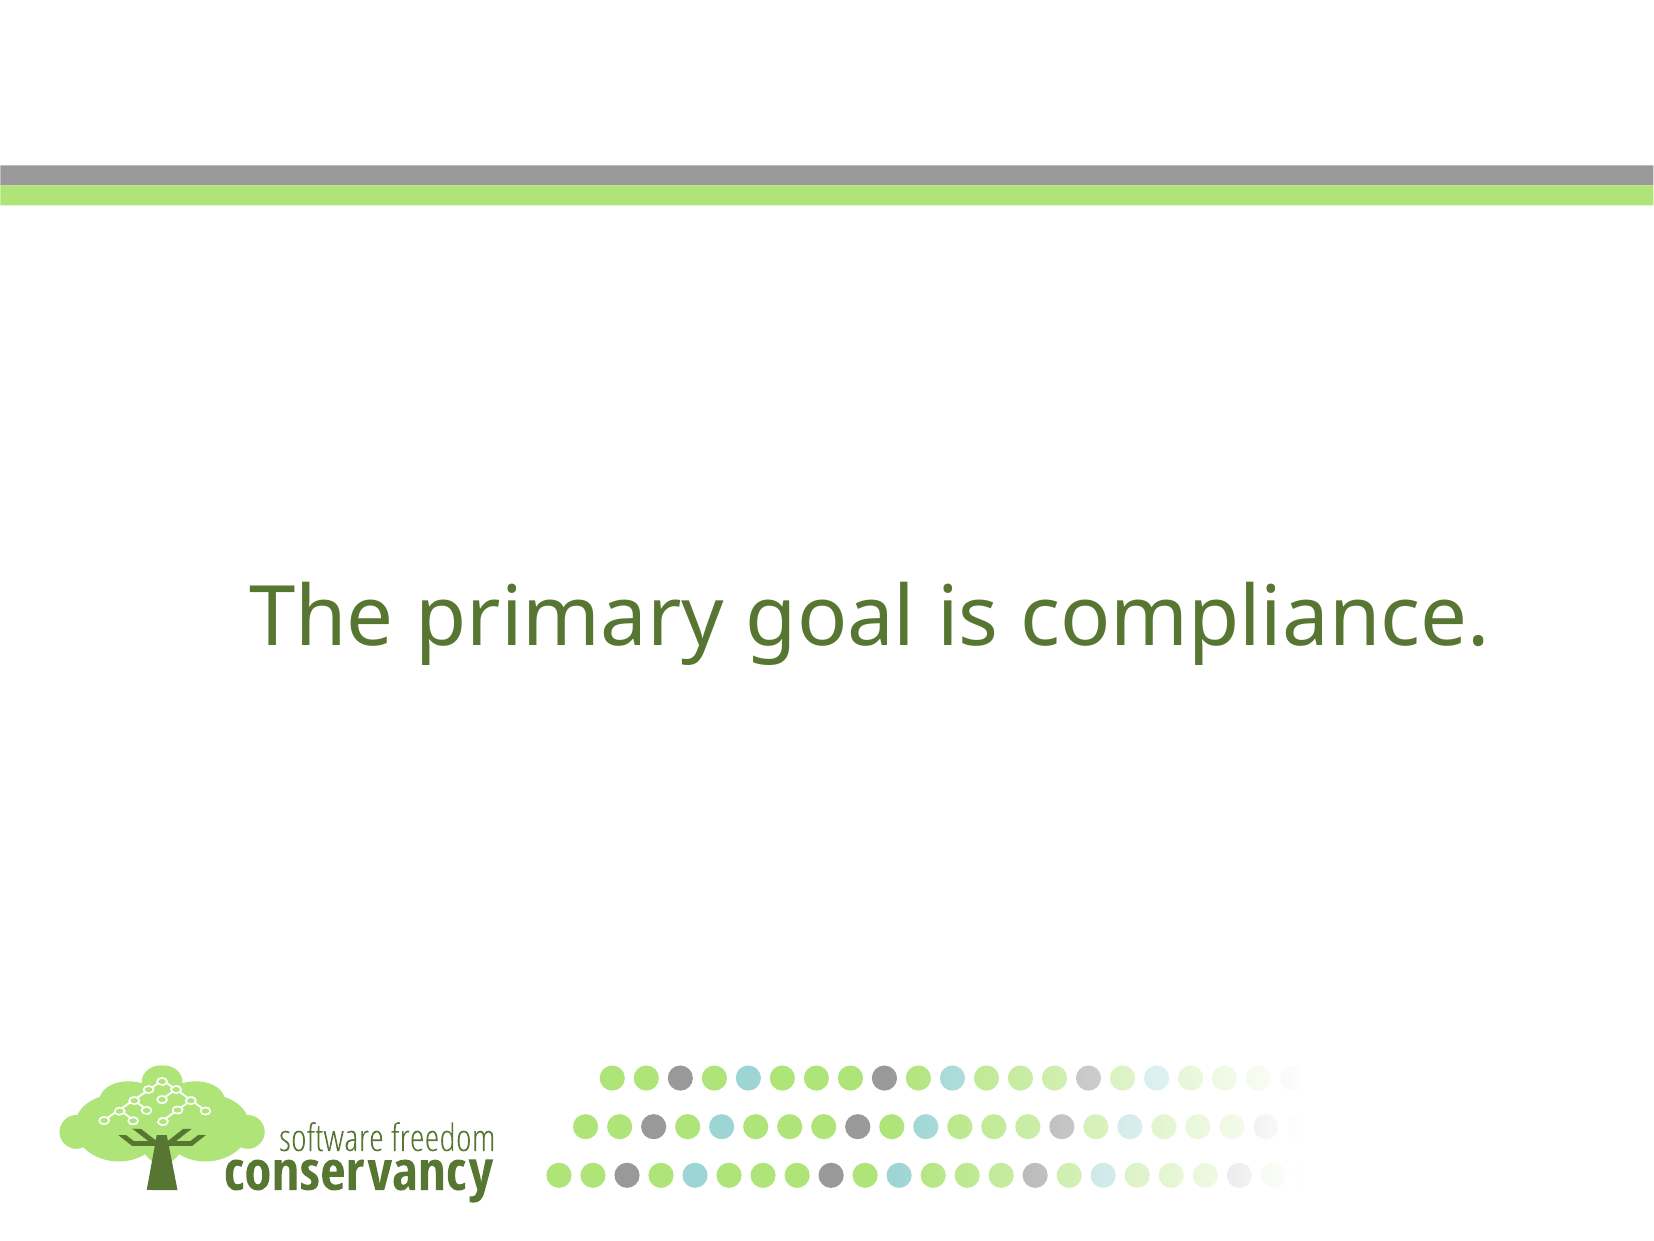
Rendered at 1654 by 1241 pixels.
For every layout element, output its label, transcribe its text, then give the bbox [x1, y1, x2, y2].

title The primary goal is compliance. [165, 510, 1546, 718]
